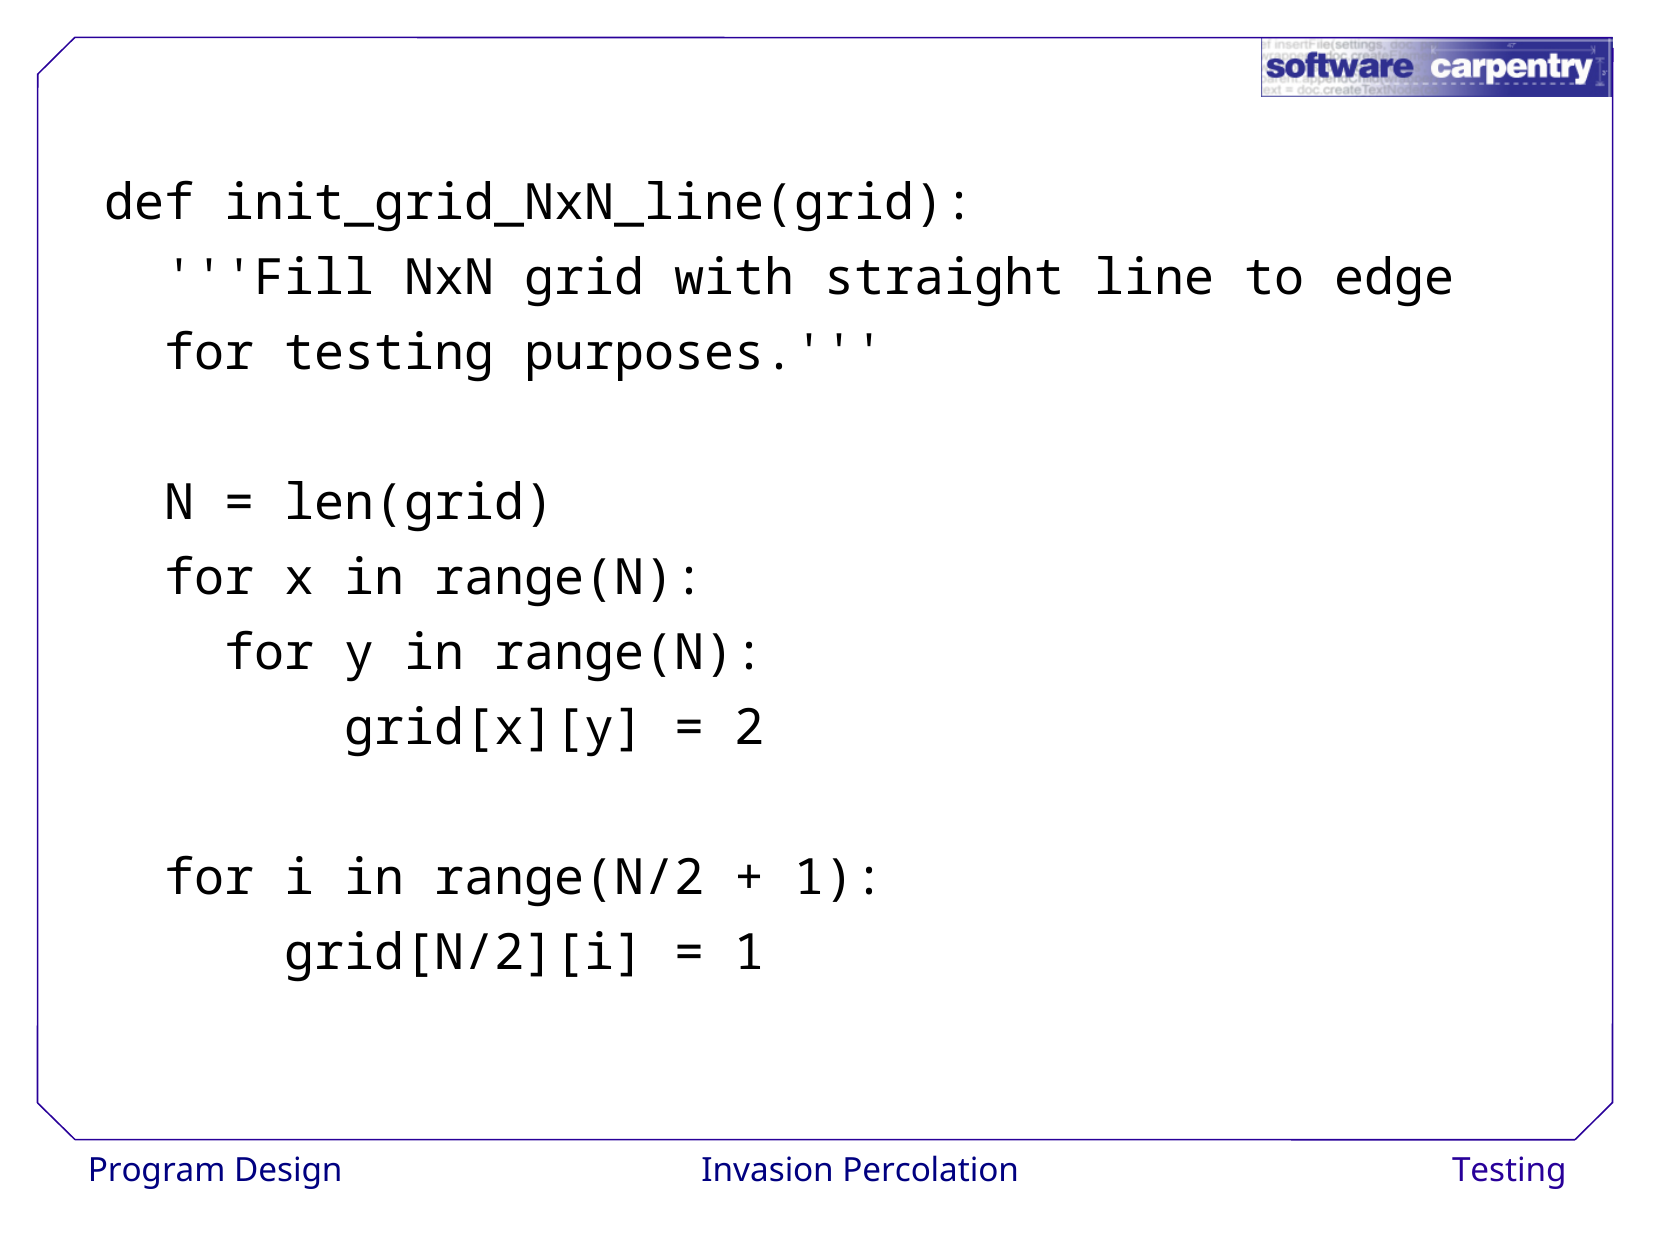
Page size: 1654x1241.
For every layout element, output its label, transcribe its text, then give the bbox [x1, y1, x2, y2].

picture [1261, 39, 1613, 97]
text_box def init_grid_NxN_line(grid): '''Fill NxN grid with straight line to edge for testing purposes.''' N = len(grid) for x in range(N): for y in range(N): grid[x][y] = 2 for i in range(N/2 + 1): grid[N/2][i] = 1 [89, 147, 1508, 1093]
